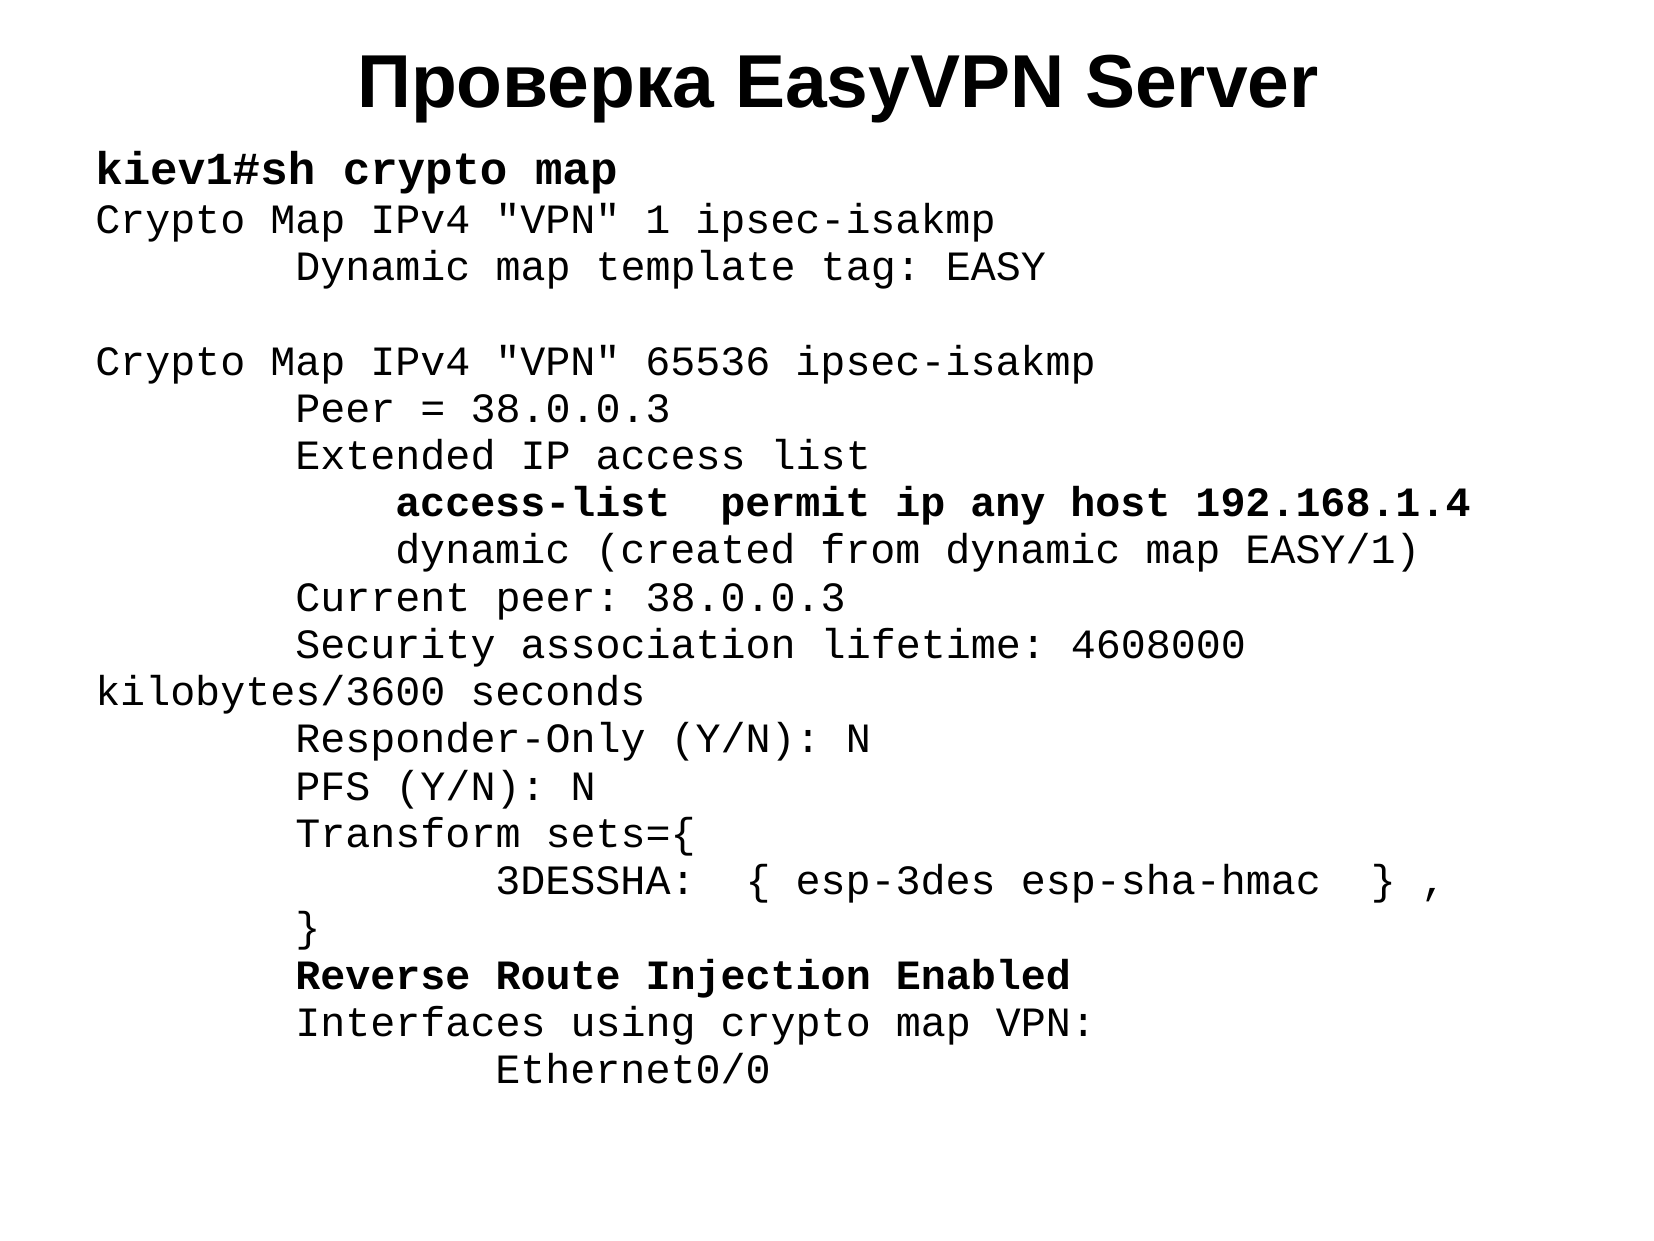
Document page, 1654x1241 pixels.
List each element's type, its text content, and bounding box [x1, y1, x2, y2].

text_box Проверка EasyVPN Server [64, 37, 1613, 130]
list kiev1#sh crypto map Crypto Map IPv4 "VPN" 1 ipsec-isakmp Dynamic map template tag: EASY Crypto Map IPv4 "VPN" 65536 ipsec-isakmp Peer = 38.0.0.3 Extended IP access list access-list permit ip any host 192.168.1.4 dynamic (created from dynamic map EASY/1) Current peer: 38.0.0.3 Security association lifetime: 4608000 kilobytes/3600 seconds Responder-Only (Y/N): N PFS (Y/N): N Transform sets={ 3DESSHA: { esp-3des esp-sha-hmac } , } Reverse Route Injection Enabled Interfaces using crypto map VPN: Ethernet0/0 [95, 146, 1538, 1213]
